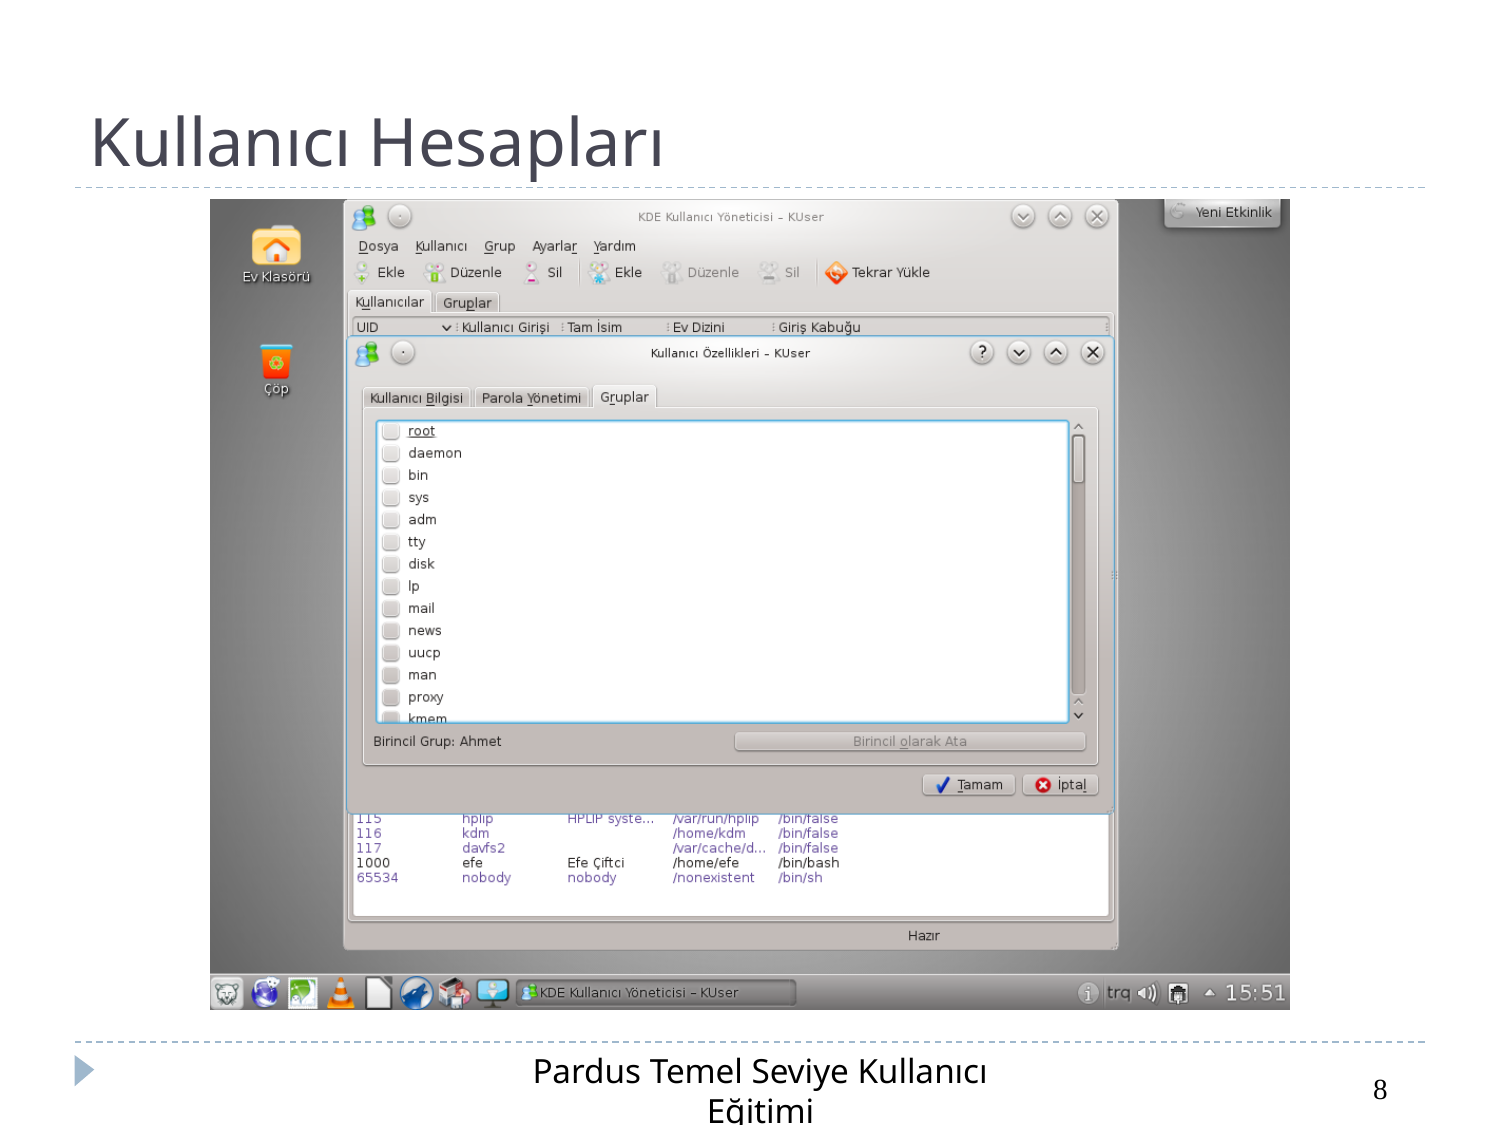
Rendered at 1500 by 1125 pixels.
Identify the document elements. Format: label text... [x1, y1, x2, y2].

picture [210, 199, 1290, 1010]
title Kullanıcı Hesapları [75, 24, 1425, 188]
